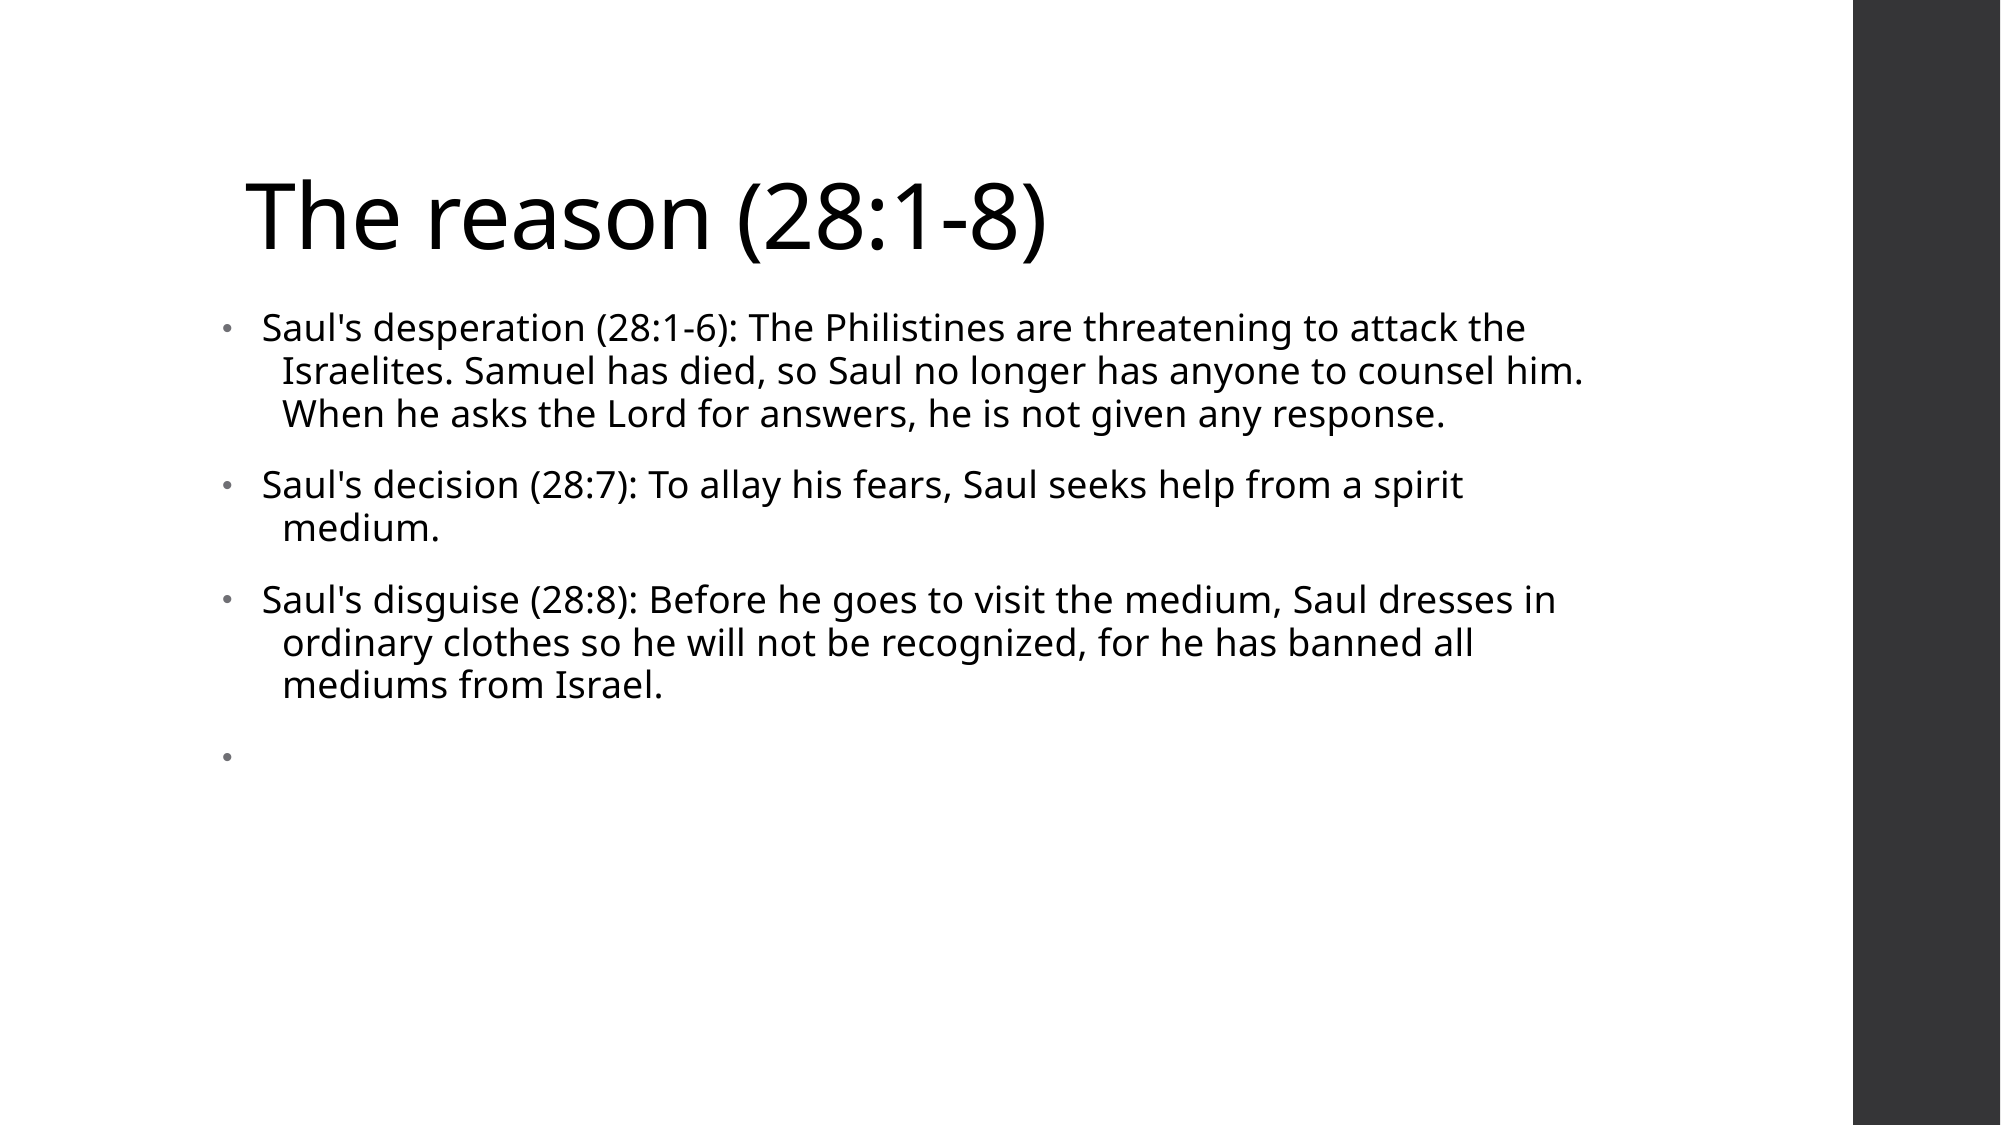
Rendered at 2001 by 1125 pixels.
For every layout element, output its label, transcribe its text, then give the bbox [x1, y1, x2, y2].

list Saul's desperation (28:1-6): The Philistines are threatening to attack the Israelites. Samuel has died, so Saul no longer has anyone to counsel him. When he asks the Lord for answers, he is not given any response. Saul's decision (28:7): To allay his fears, Saul seeks help from a spirit medium. Saul's disguise (28:8): Before he goes to visit the medium, Saul dresses in ordinary clothes so he will not be recognized, for he has banned all mediums from Israel. [206, 299, 1617, 1014]
title The reason (28:1-8) [206, 60, 1797, 278]
